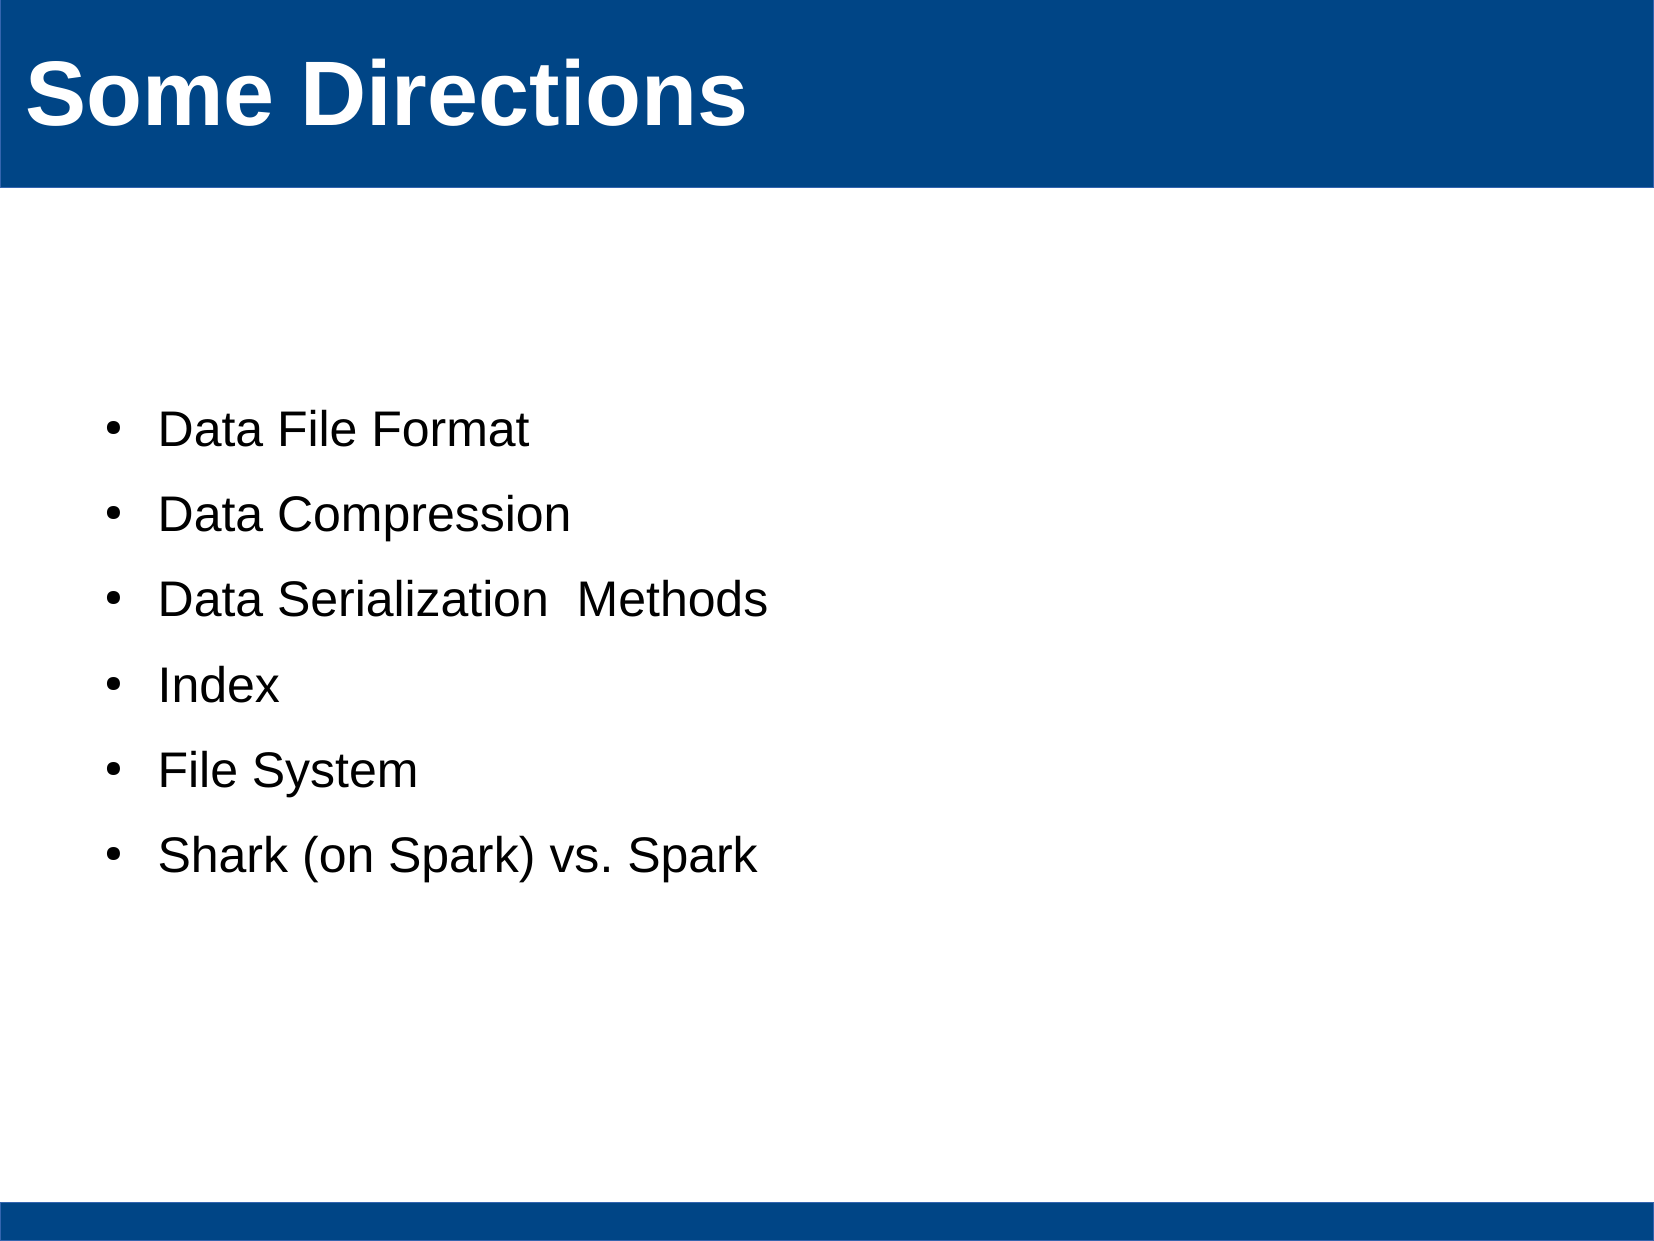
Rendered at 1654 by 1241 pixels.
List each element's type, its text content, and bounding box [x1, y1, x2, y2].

title Some Directions [0, 0, 1654, 188]
list Data File Format Data Compression Data Serialization Methods Index File System Shark (on Spark) vs. Spark [86, 315, 1576, 1036]
